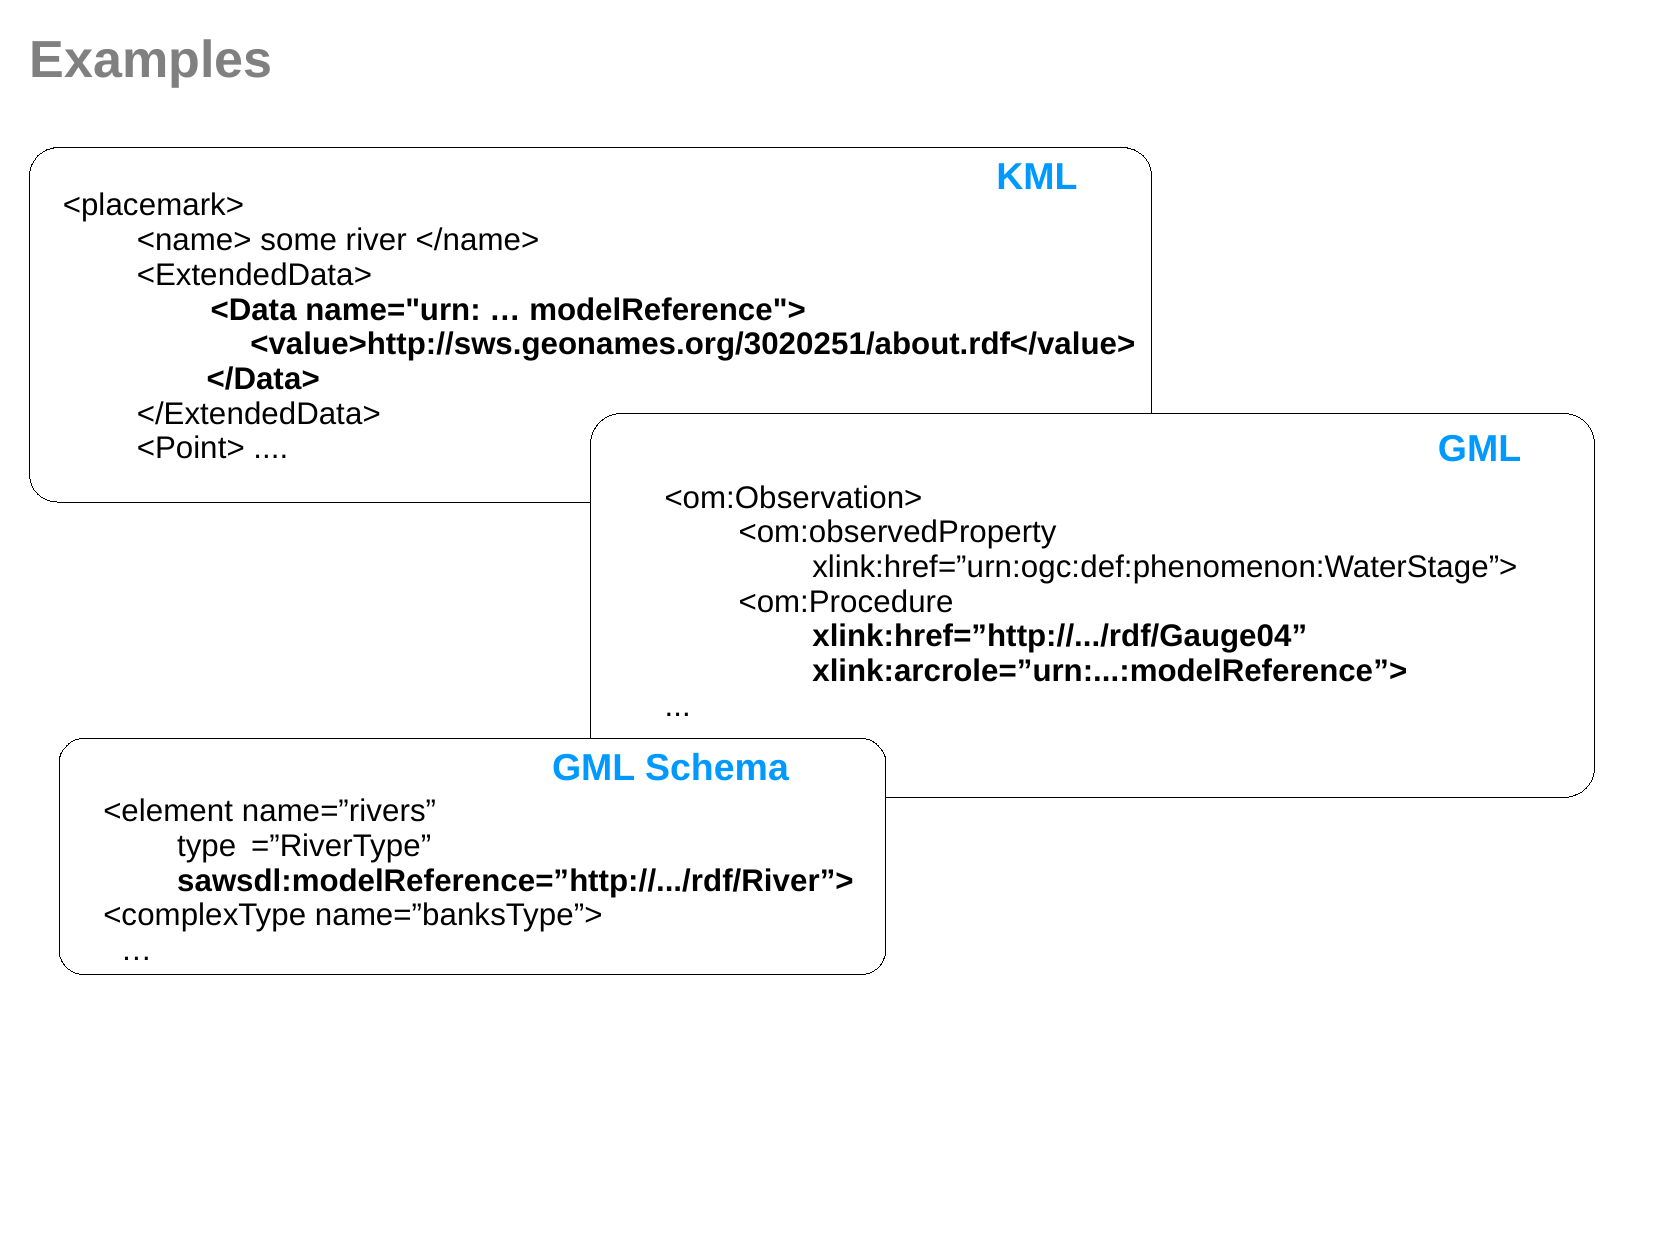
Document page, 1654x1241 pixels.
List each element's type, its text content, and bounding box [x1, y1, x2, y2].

title Examples [29, 0, 1459, 119]
text_box GML Schema [537, 739, 815, 798]
text_box GML [1423, 420, 1547, 479]
text_box <placemark> <name> some river </name> <ExtendedData> <Data name="urn: … modelReference"> <value>http://sws.geonames.org/3020251/about.rdf</value> </Data> </ExtendedData> <Point> .... [48, 180, 1151, 519]
text_box KML [981, 148, 1093, 207]
text_box <element name=”rivers” type =”RiverType” sawsdl:modelReference=”http://.../rdf/River”> <complexType name=”banksType”> … [88, 785, 870, 1011]
text_box <om:Observation> <om:observedProperty xlink:href=”urn:ogc:def:phenomenon:WaterStage”> <om:Procedure xlink:href=”http://.../rdf/Gauge04” xlink:arcrole=”urn:...:modelReference”> ... [649, 472, 1534, 733]
text_box [29, 147, 1595, 975]
